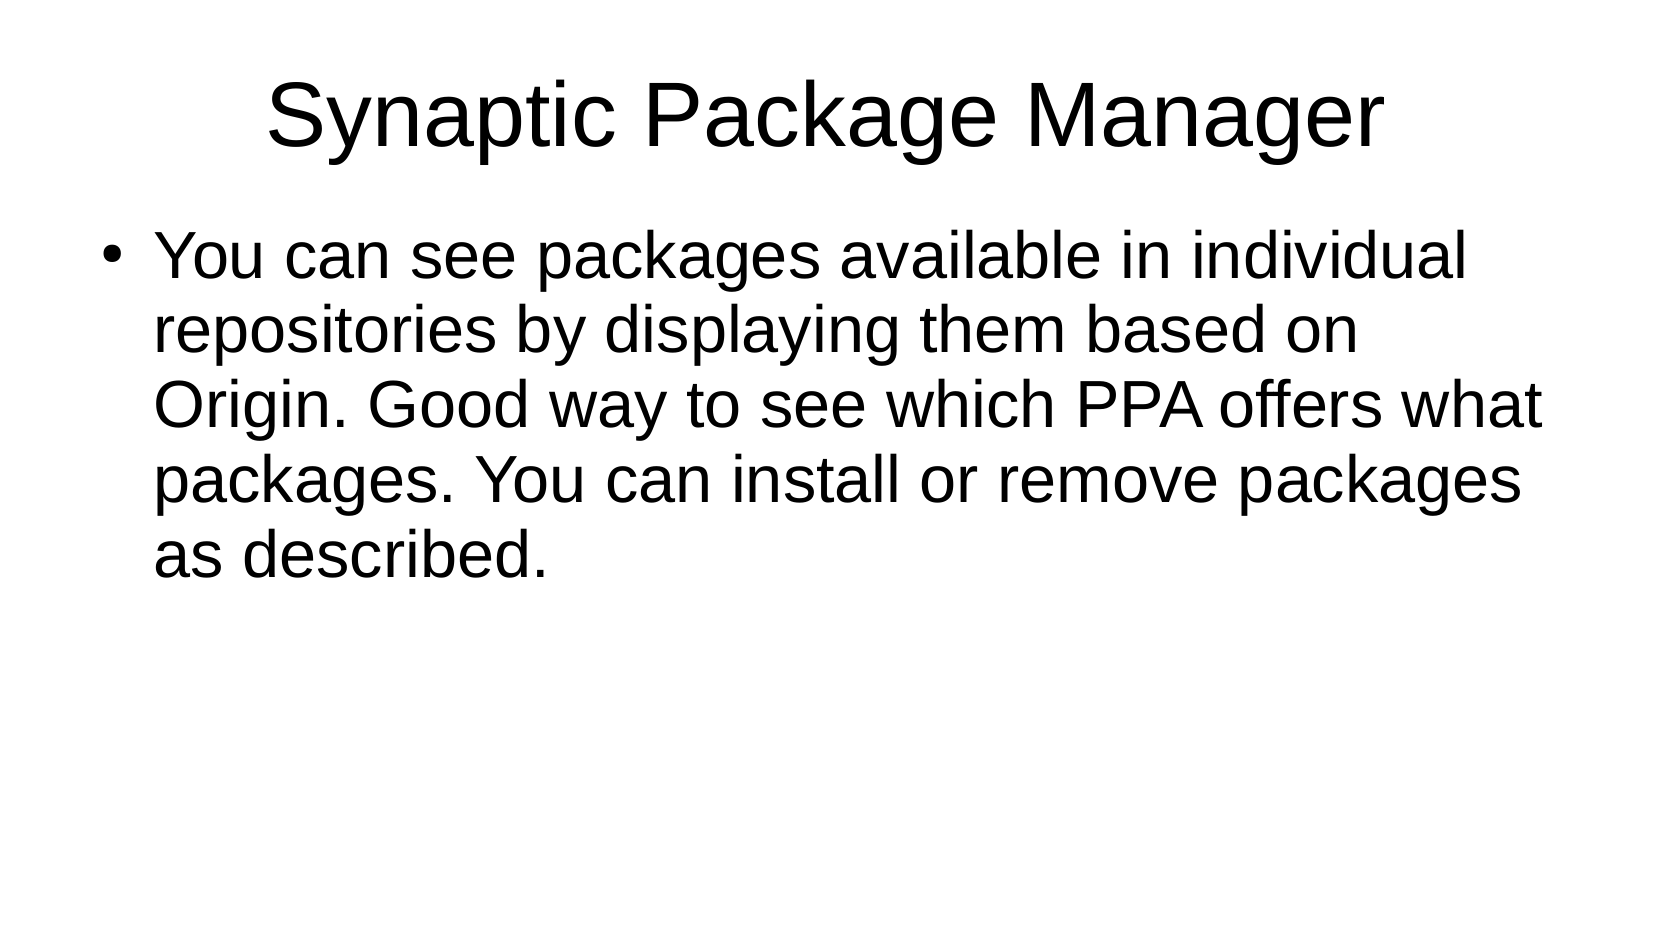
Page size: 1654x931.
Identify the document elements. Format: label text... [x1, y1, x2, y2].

title Synaptic Package Manager [82, 37, 1571, 193]
list You can see packages available in individual repositories by displaying them based on Origin. Good way to see which PPA offers what packages. You can install or remove packages as described. [82, 217, 1571, 758]
